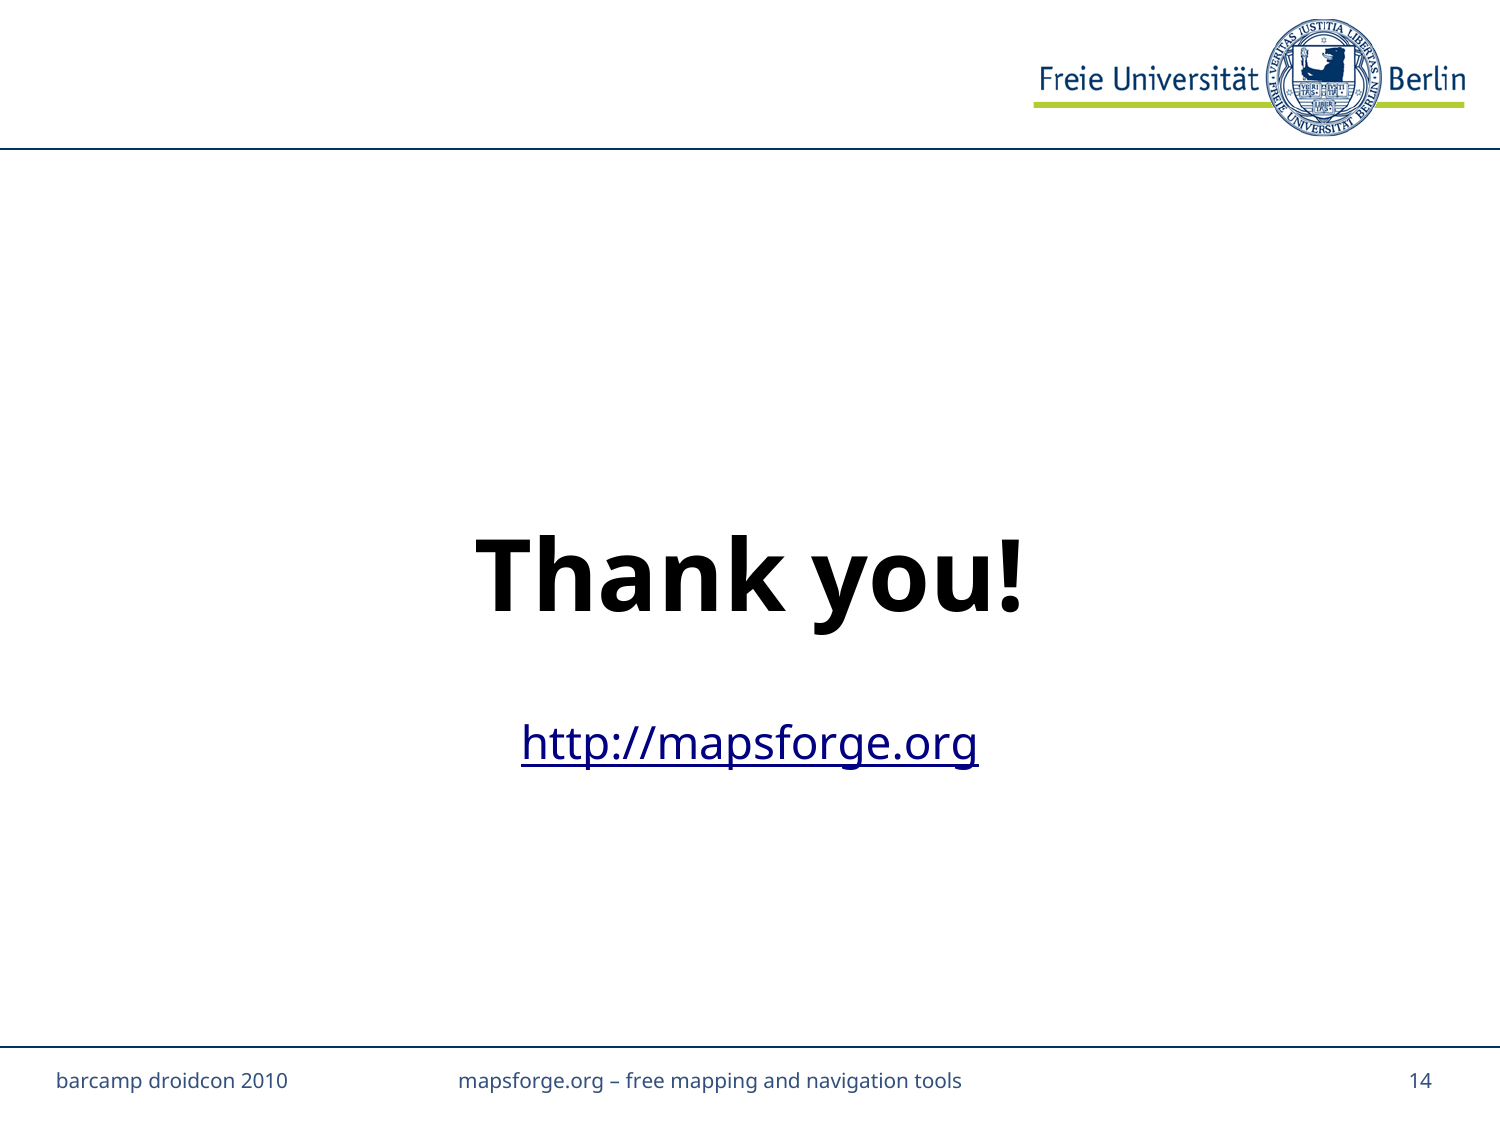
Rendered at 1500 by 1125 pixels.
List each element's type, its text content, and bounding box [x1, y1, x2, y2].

list Thank you! [47, 504, 1453, 621]
picture [1033, 19, 1470, 137]
list http://mapsforge.org [47, 711, 1453, 765]
